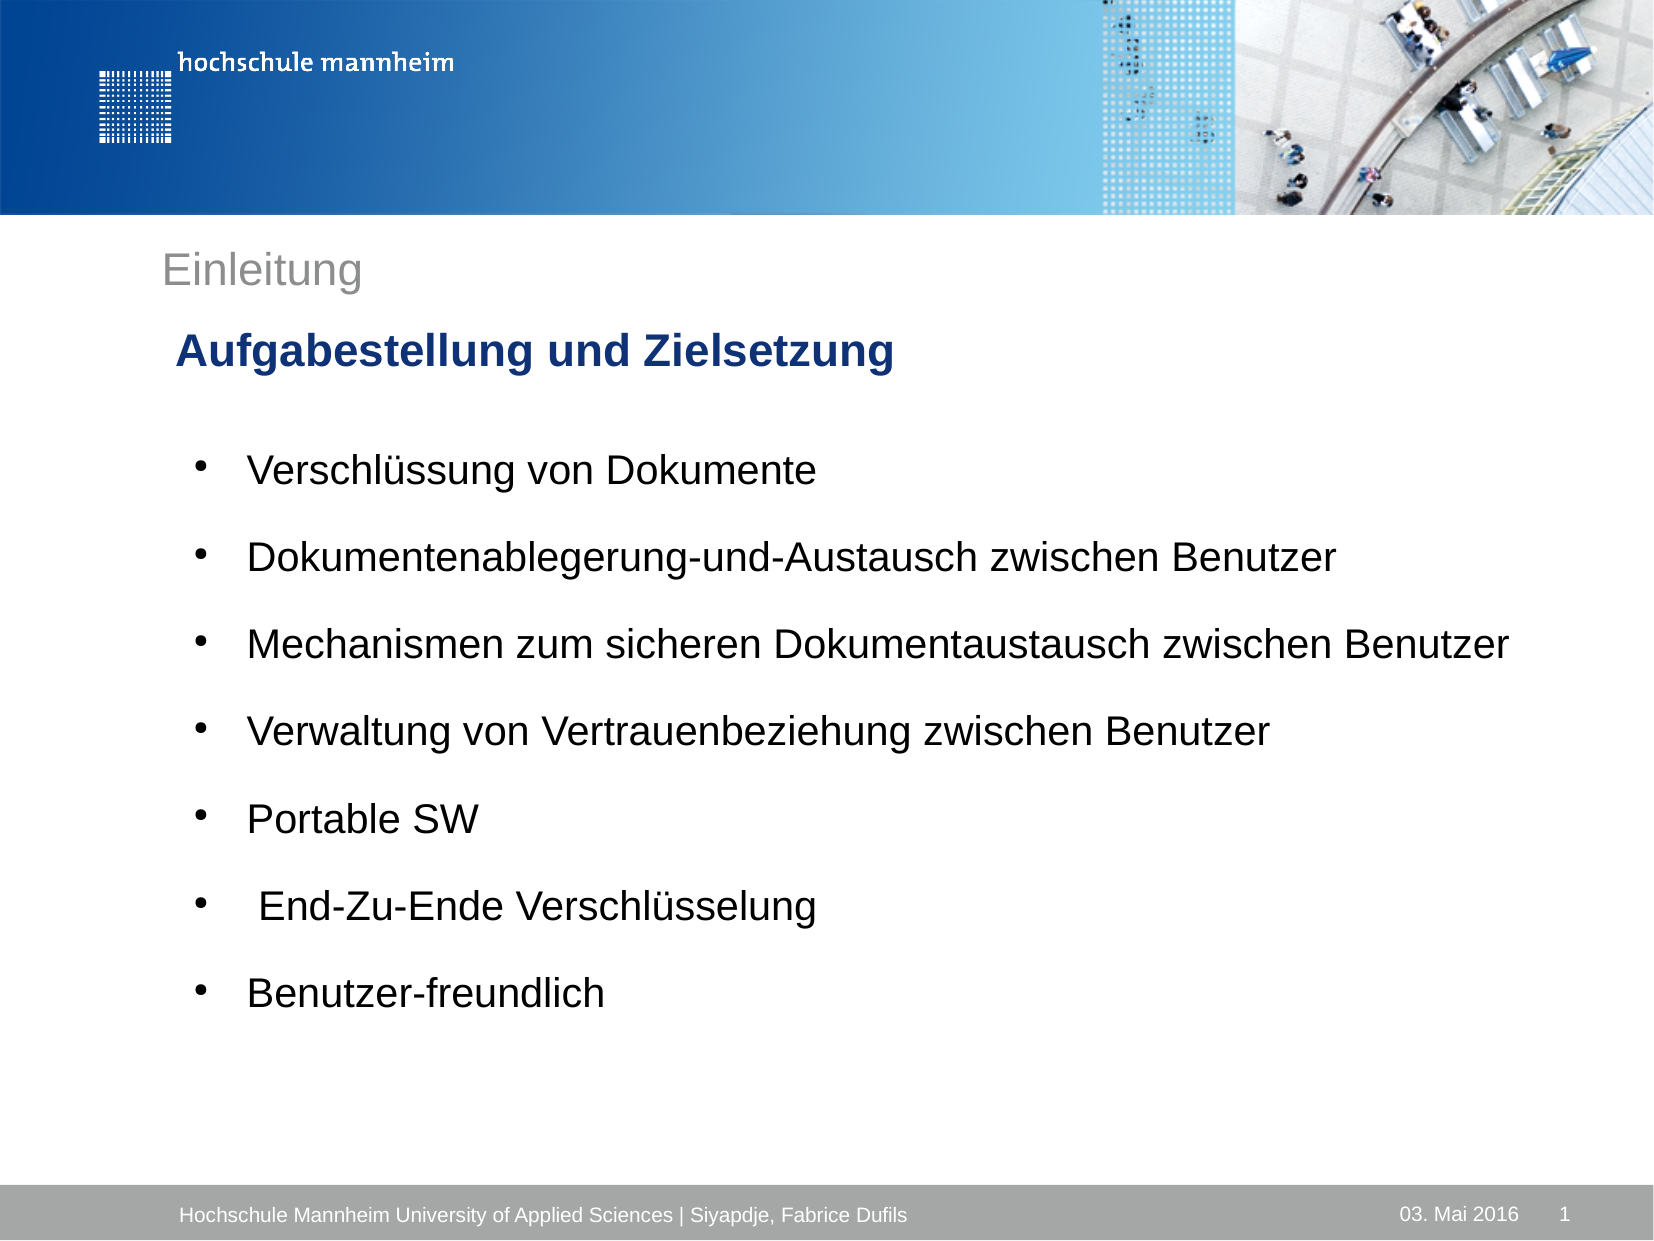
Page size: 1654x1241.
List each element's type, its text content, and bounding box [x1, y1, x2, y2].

slide_number 03. Mai 2016 1 [1204, 1198, 1571, 1227]
footer Hochschule Mannheim University of Applied Sciences | Siyapdje, Fabrice Dufils [179, 1198, 1192, 1227]
picture [0, 0, 1654, 215]
list Verschlüssung von Dokumente Dokumentenablegerung-und-Austausch zwischen Benutzer Mechanismen zum sicheren Dokumentaustausch zwischen Benutzer Verwaltung von Vertrauenbeziehung zwischen Benutzer Portable SW End-Zu-Ende Verschlüsselung Benutzer-freundlich [175, 437, 1569, 1089]
title Aufgabestellung und Zielsetzung [175, 320, 1569, 437]
text_box Einleitung [146, 236, 378, 303]
